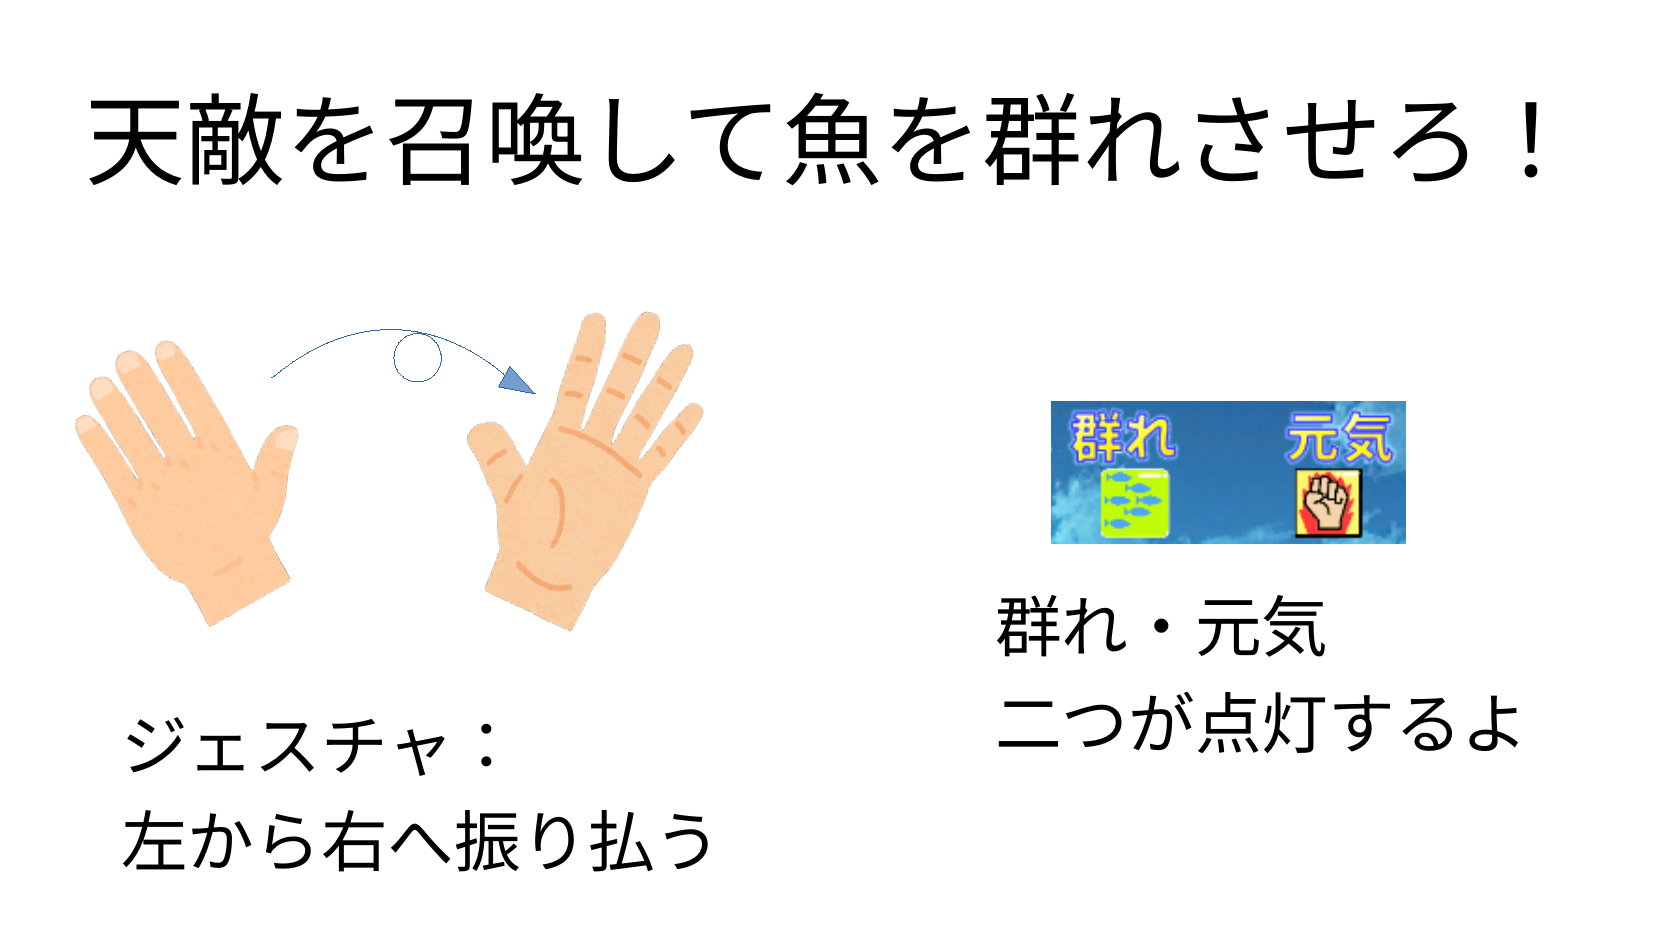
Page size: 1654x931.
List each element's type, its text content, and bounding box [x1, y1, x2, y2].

picture [20, 283, 378, 661]
picture [1051, 401, 1406, 544]
text_box 群れ・元気 二つが点灯するよ [980, 566, 1571, 745]
picture [379, 244, 780, 674]
text_box 天敵を召喚して魚を群れさせろ！ [70, 54, 1642, 270]
text_box ジェスチャ： 左から右へ振り払う [106, 685, 780, 863]
text_box [498, 366, 536, 394]
text_box [393, 333, 442, 382]
